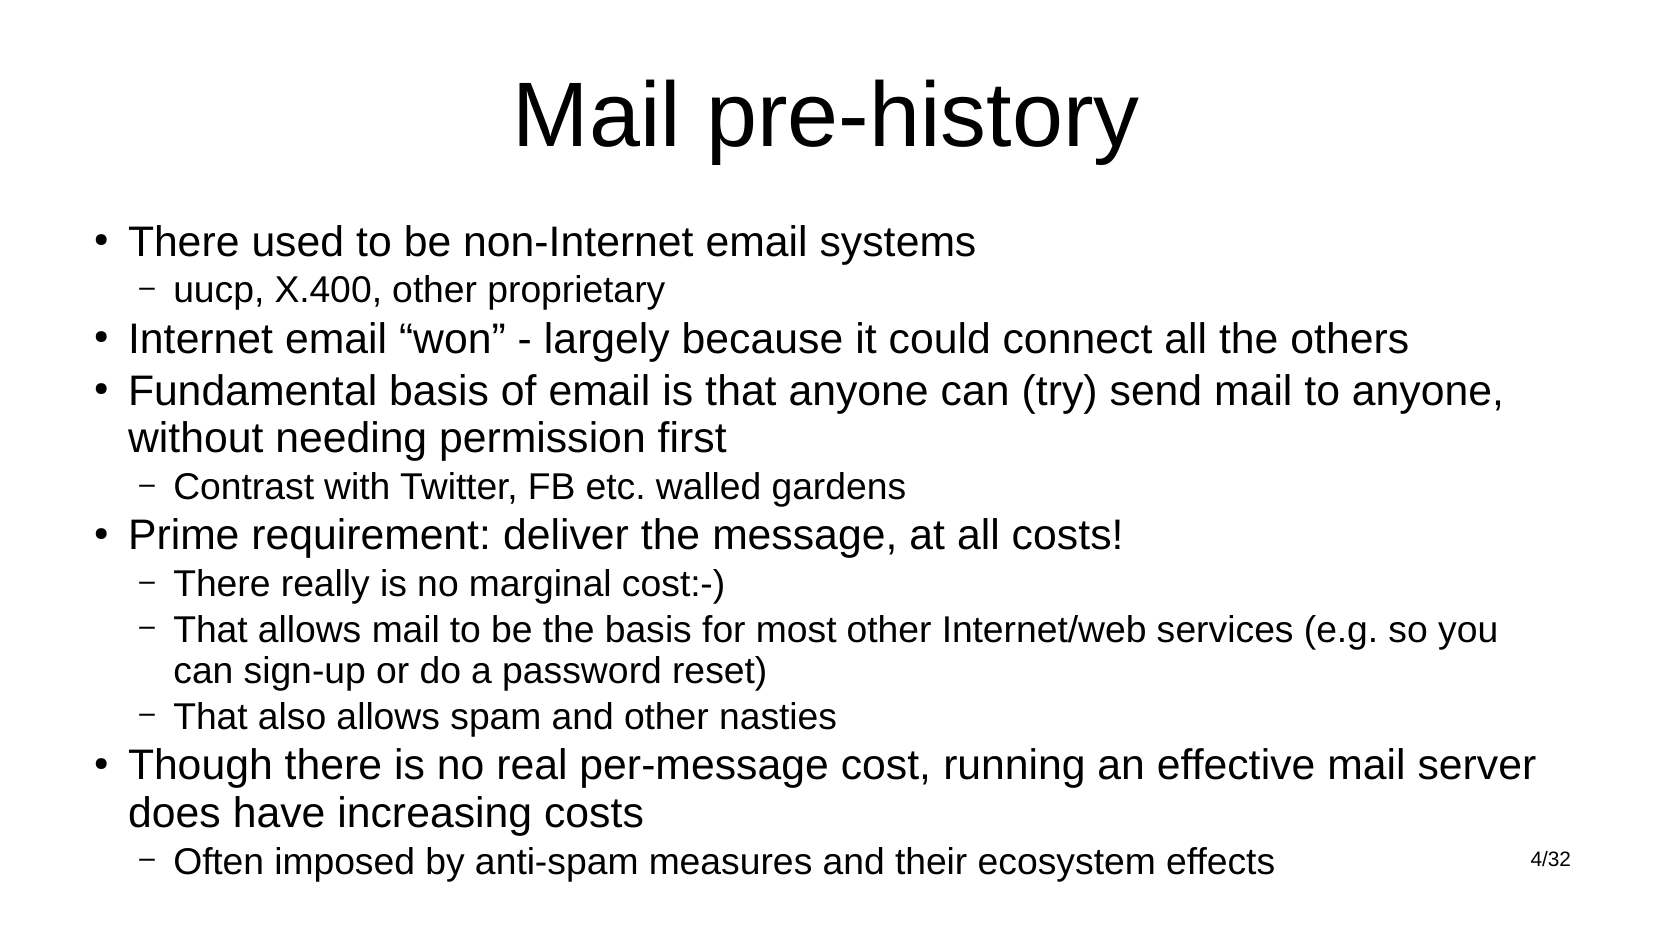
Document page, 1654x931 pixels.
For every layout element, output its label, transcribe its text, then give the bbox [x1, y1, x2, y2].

title Mail pre-history [82, 37, 1571, 193]
list There used to be non-Internet email systems uucp, X.400, other proprietary Internet email “won” - largely because it could connect all the others Fundamental basis of email is that anyone can (try) send mail to anyone, without needing permission first Contrast with Twitter, FB etc. walled gardens Prime requirement: deliver the message, at all costs! There really is no marginal cost:-) That allows mail to be the basis for most other Internet/web services (e.g. so you can sign-up or do a password reset) That also allows spam and other nasties Though there is no real per-message cost, running an effective mail server does have increasing costs Often imposed by anti-spam measures and their ecosystem effects [82, 217, 1571, 886]
